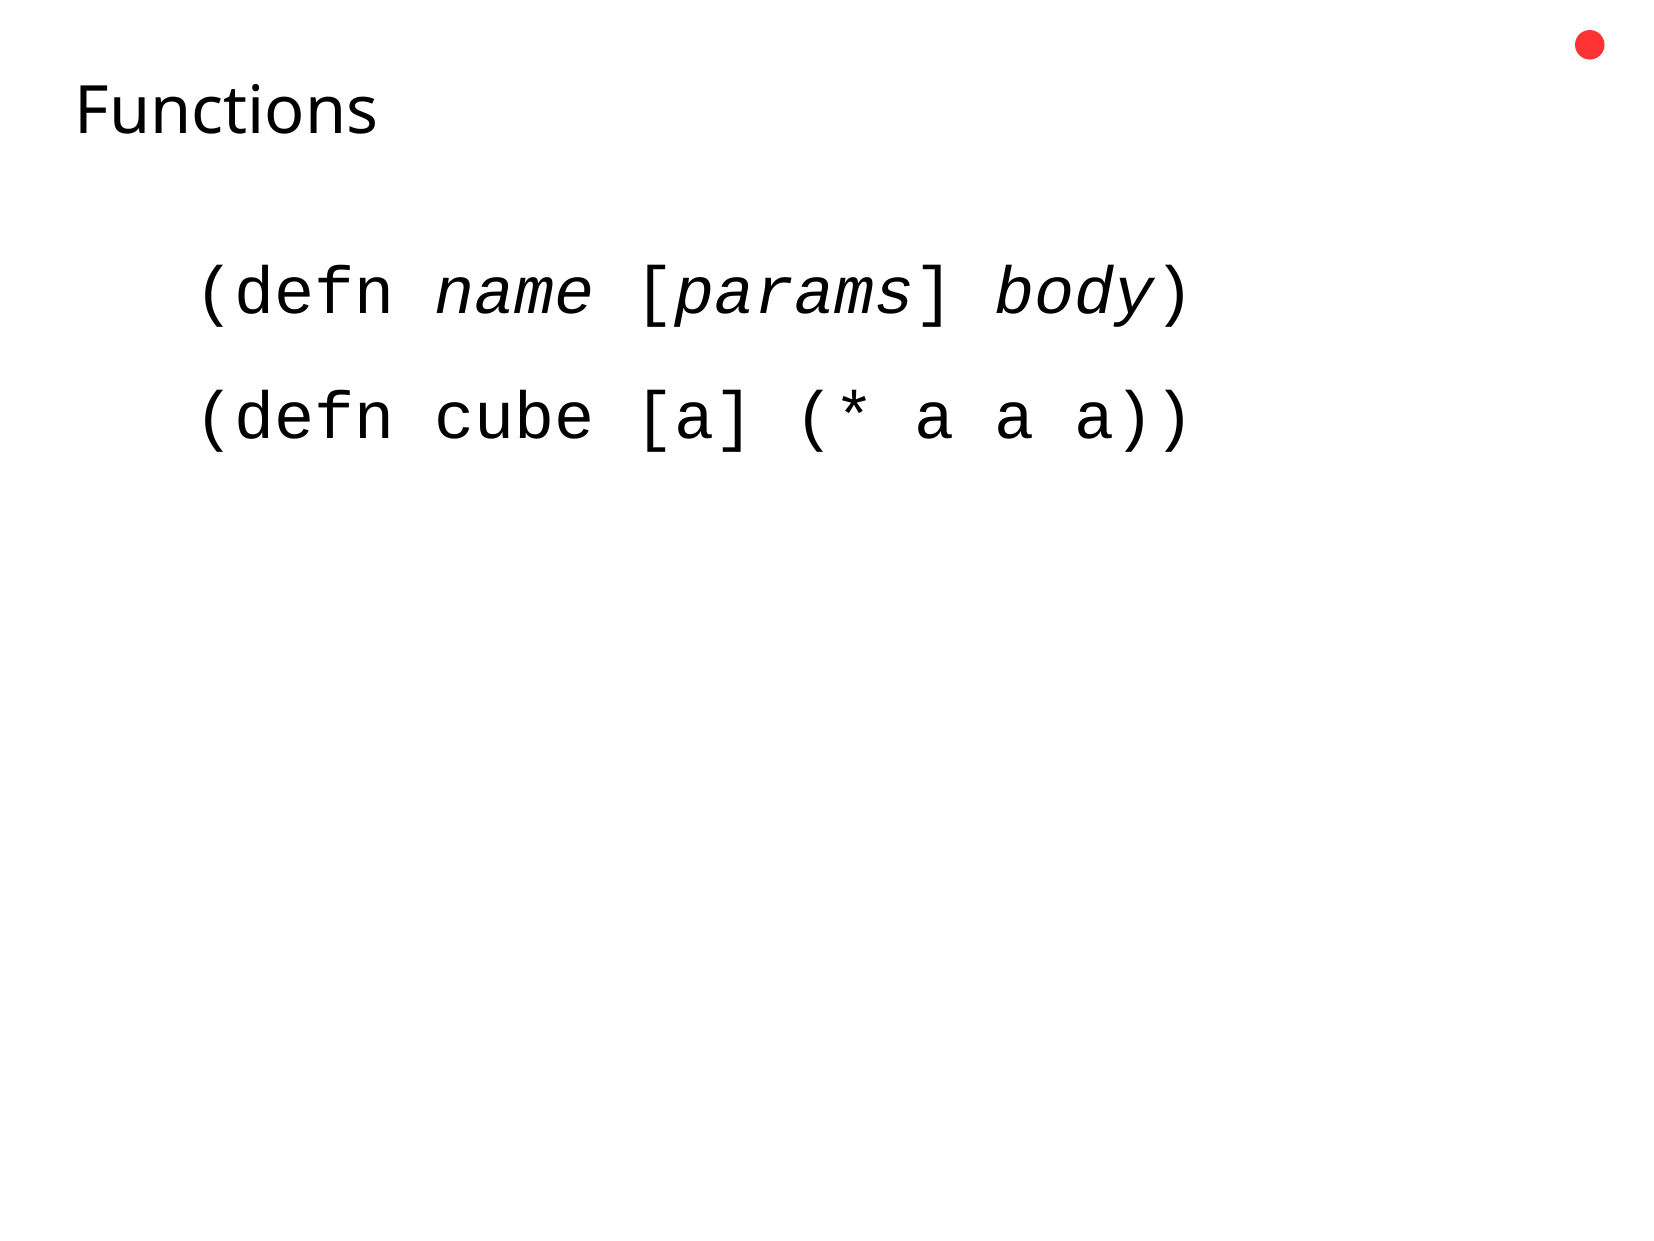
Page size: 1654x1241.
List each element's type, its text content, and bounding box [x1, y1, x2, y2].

text_box (defn name [params] body) (defn cube [a] (* a a a)) [180, 240, 1350, 481]
text_box Functions [60, 59, 840, 169]
text_box [1575, 30, 1605, 60]
